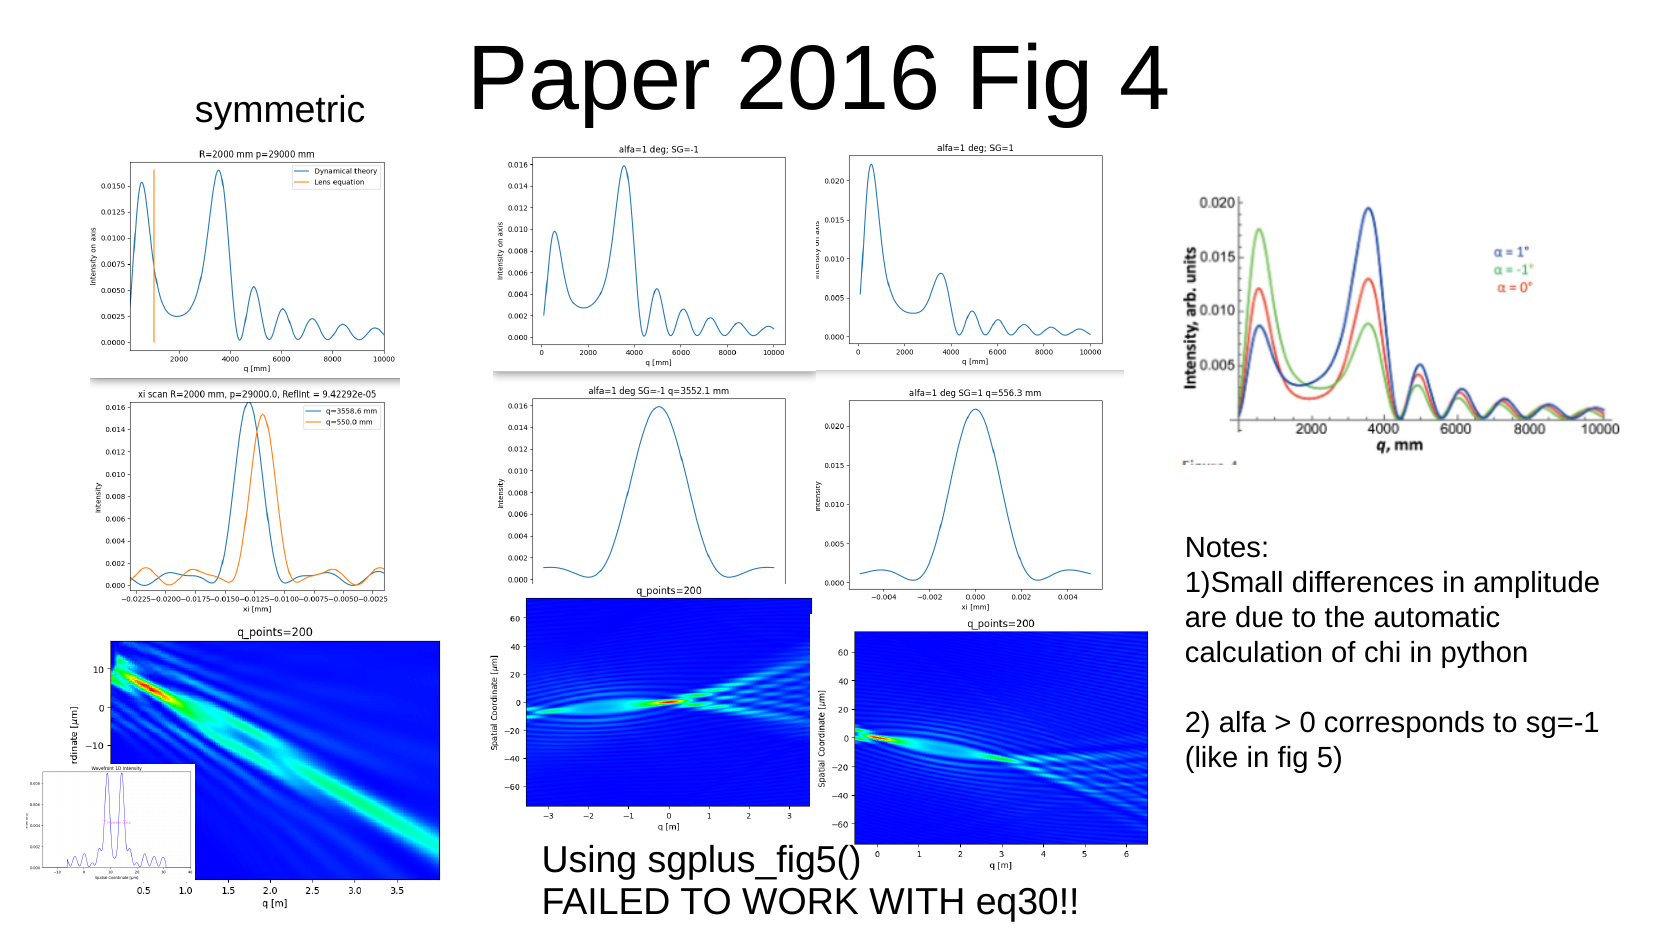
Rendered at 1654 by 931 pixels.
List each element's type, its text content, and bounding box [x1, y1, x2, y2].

picture [1155, 164, 1640, 465]
text_box symmetric [180, 78, 381, 135]
text_box Using sgplus_fig5() FAILED TO WORK WITH eq30!! [526, 831, 1096, 931]
text_box Notes: 1)Small differences in amplitude are due to the automatic calculation of chi in python 2) alfa > 0 corresponds to sg=-1 (like in fig 5) [1169, 520, 1635, 765]
picture [26, 134, 444, 910]
picture [480, 133, 1160, 875]
text_box Paper 2016 Fig 4 [75, 0, 1564, 150]
